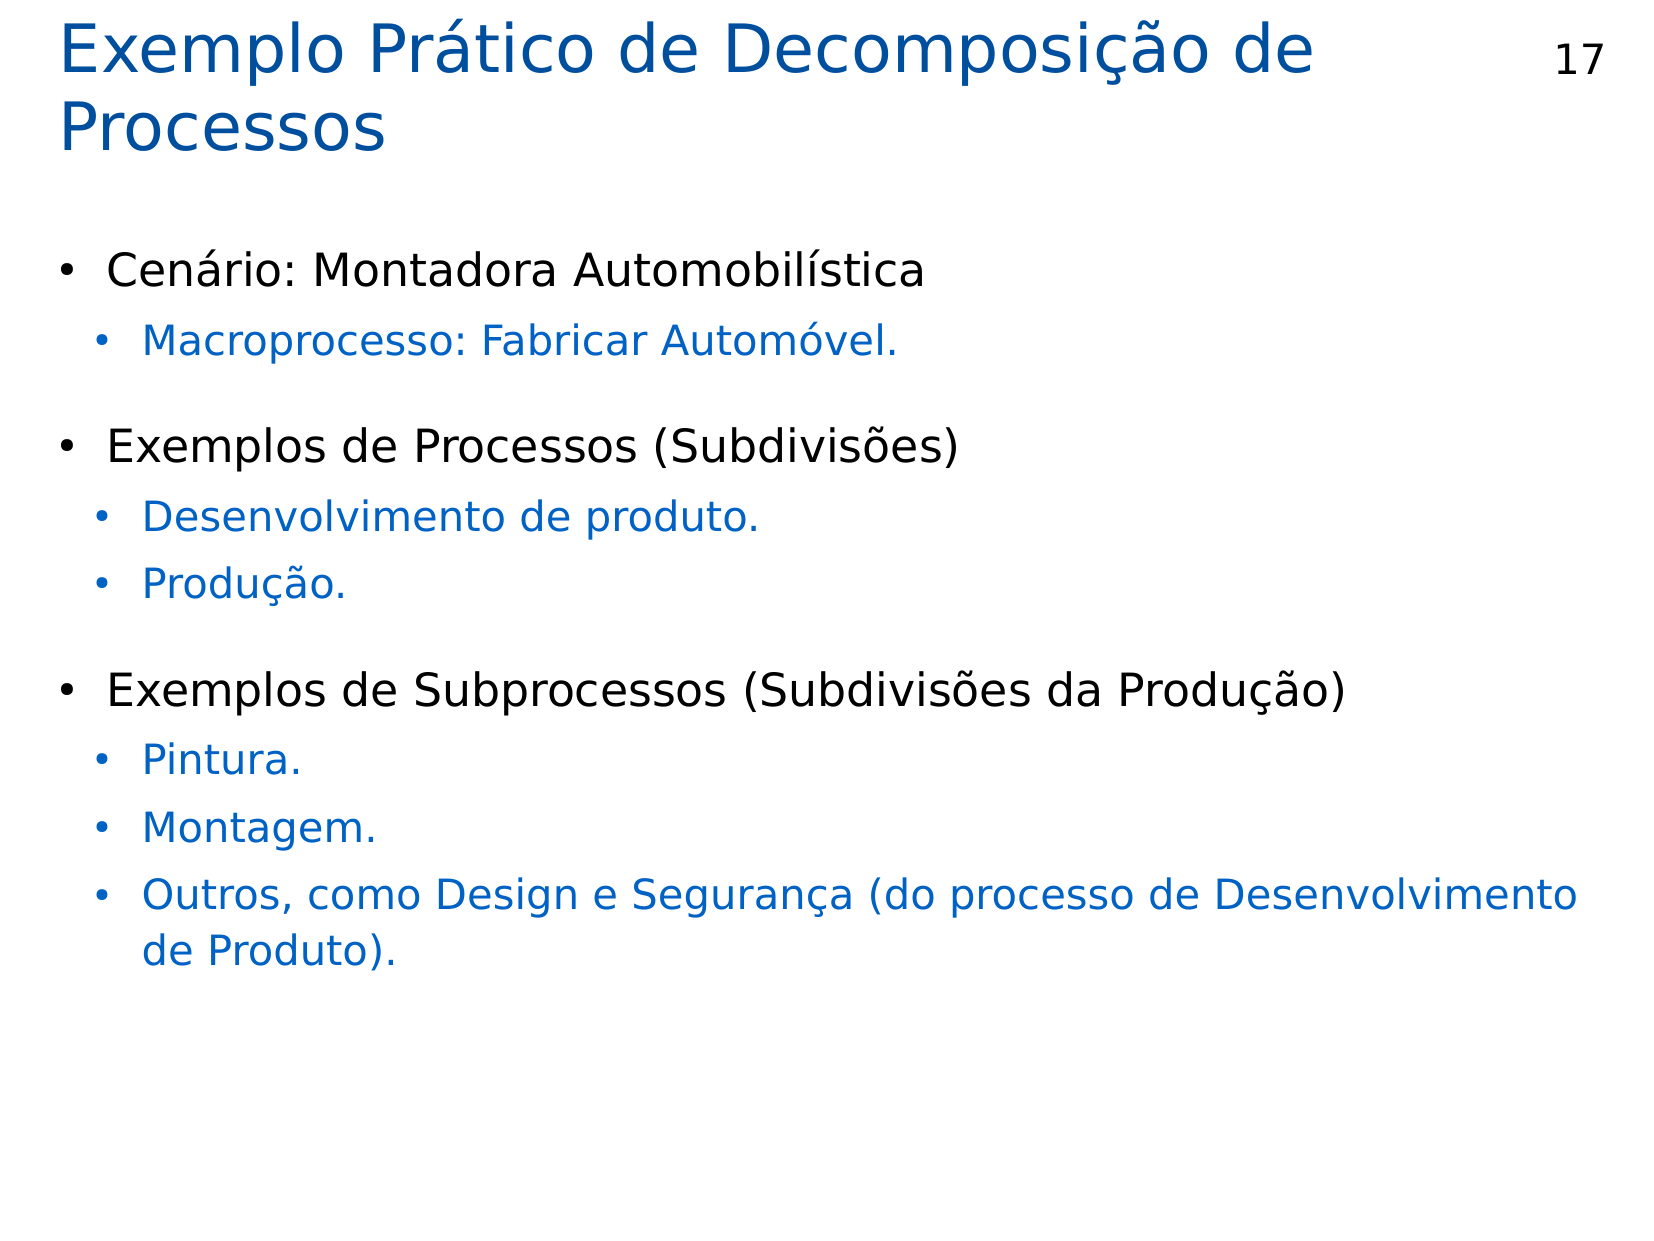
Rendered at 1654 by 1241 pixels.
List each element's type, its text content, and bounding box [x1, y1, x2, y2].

title Exemplo Prático de Decomposição de Processos [59, 10, 1506, 167]
list Cenário: Montadora Automobilística Macroprocesso: Fabricar Automóvel. Exemplos de Processos (Subdivisões) Desenvolvimento de produto. Produção. Exemplos de Subprocessos (Subdivisões da Produção) Pintura. Montagem. Outros, como Design e Segurança (do processo de Desenvolvimento de Produto). [59, 236, 1595, 1211]
